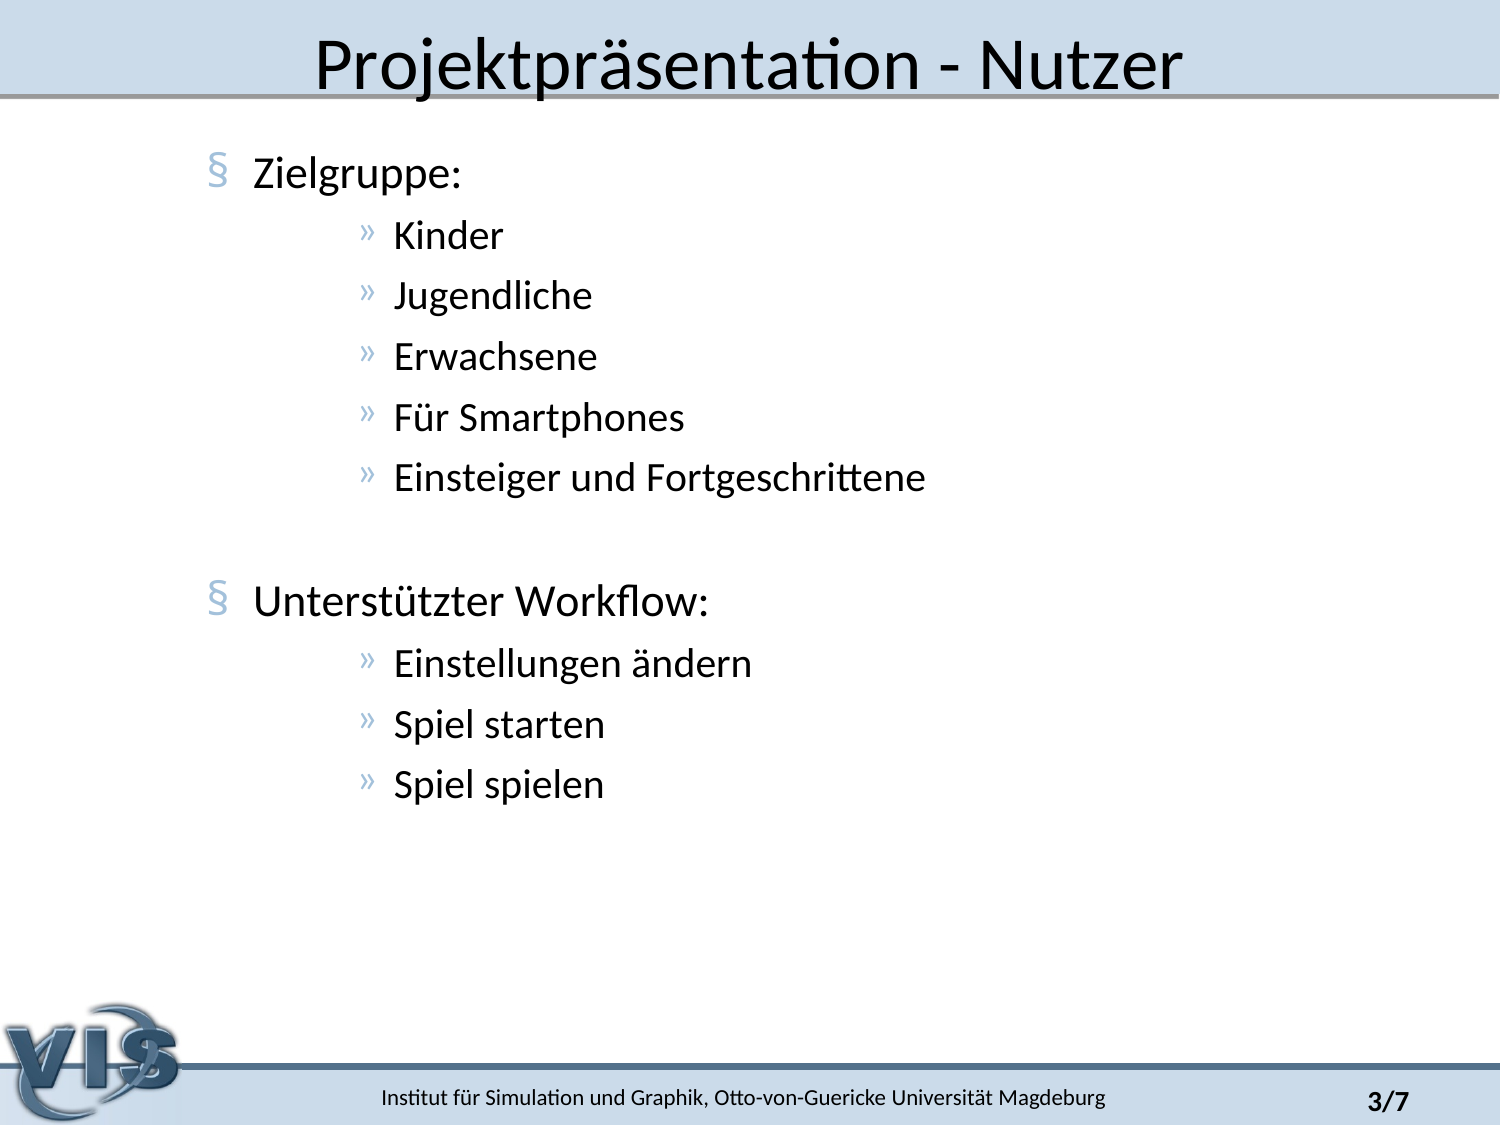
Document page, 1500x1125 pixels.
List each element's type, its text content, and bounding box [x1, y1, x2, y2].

list Zielgruppe: Kinder Jugendliche Erwachsene Für Smartphones Einsteiger und Fortgeschrittene Unterstützter Workflow: Einstellungen ändern Spiel starten Spiel spielen [41, 135, 1400, 951]
picture [0, 1000, 182, 1125]
title Projektpräsentation - Nutzer [0, 7, 1500, 83]
